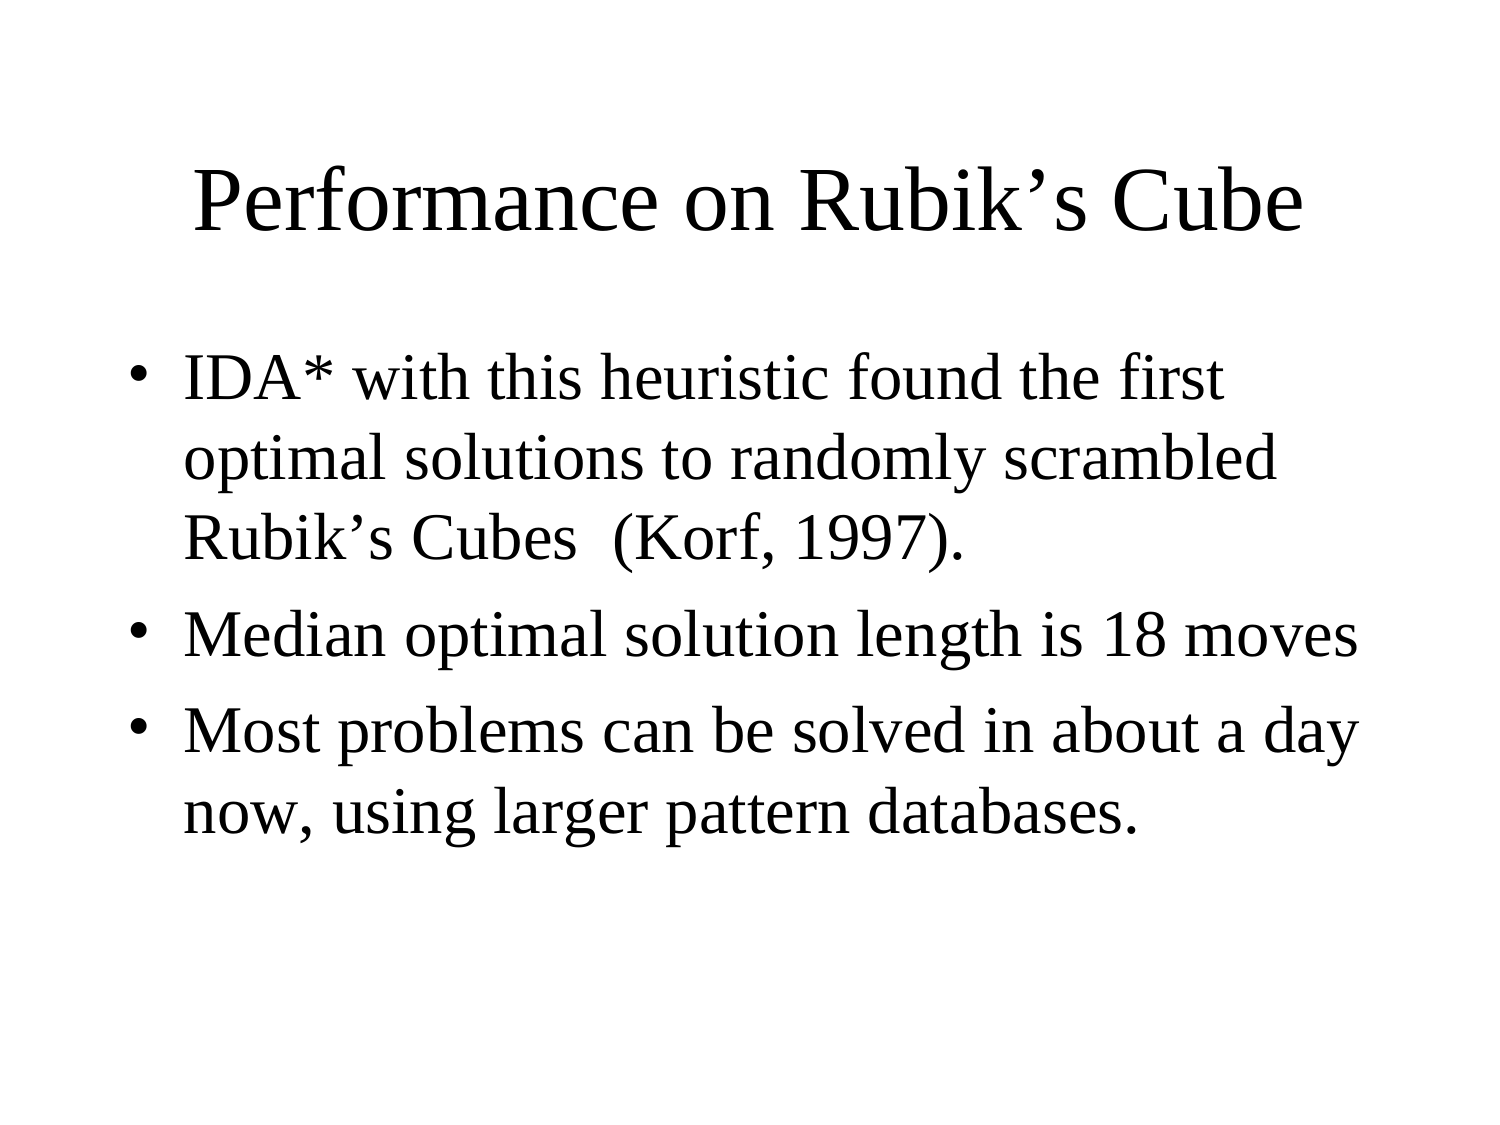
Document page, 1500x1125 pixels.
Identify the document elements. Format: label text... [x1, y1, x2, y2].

list IDA* with this heuristic found the first optimal solutions to randomly scrambled Rubik’s Cubes (Korf, 1997). Median optimal solution length is 18 moves Most problems can be solved in about a day now, using larger pattern databases. [112, 324, 1388, 1000]
title Performance on Rubik’s Cube [112, 99, 1388, 288]
